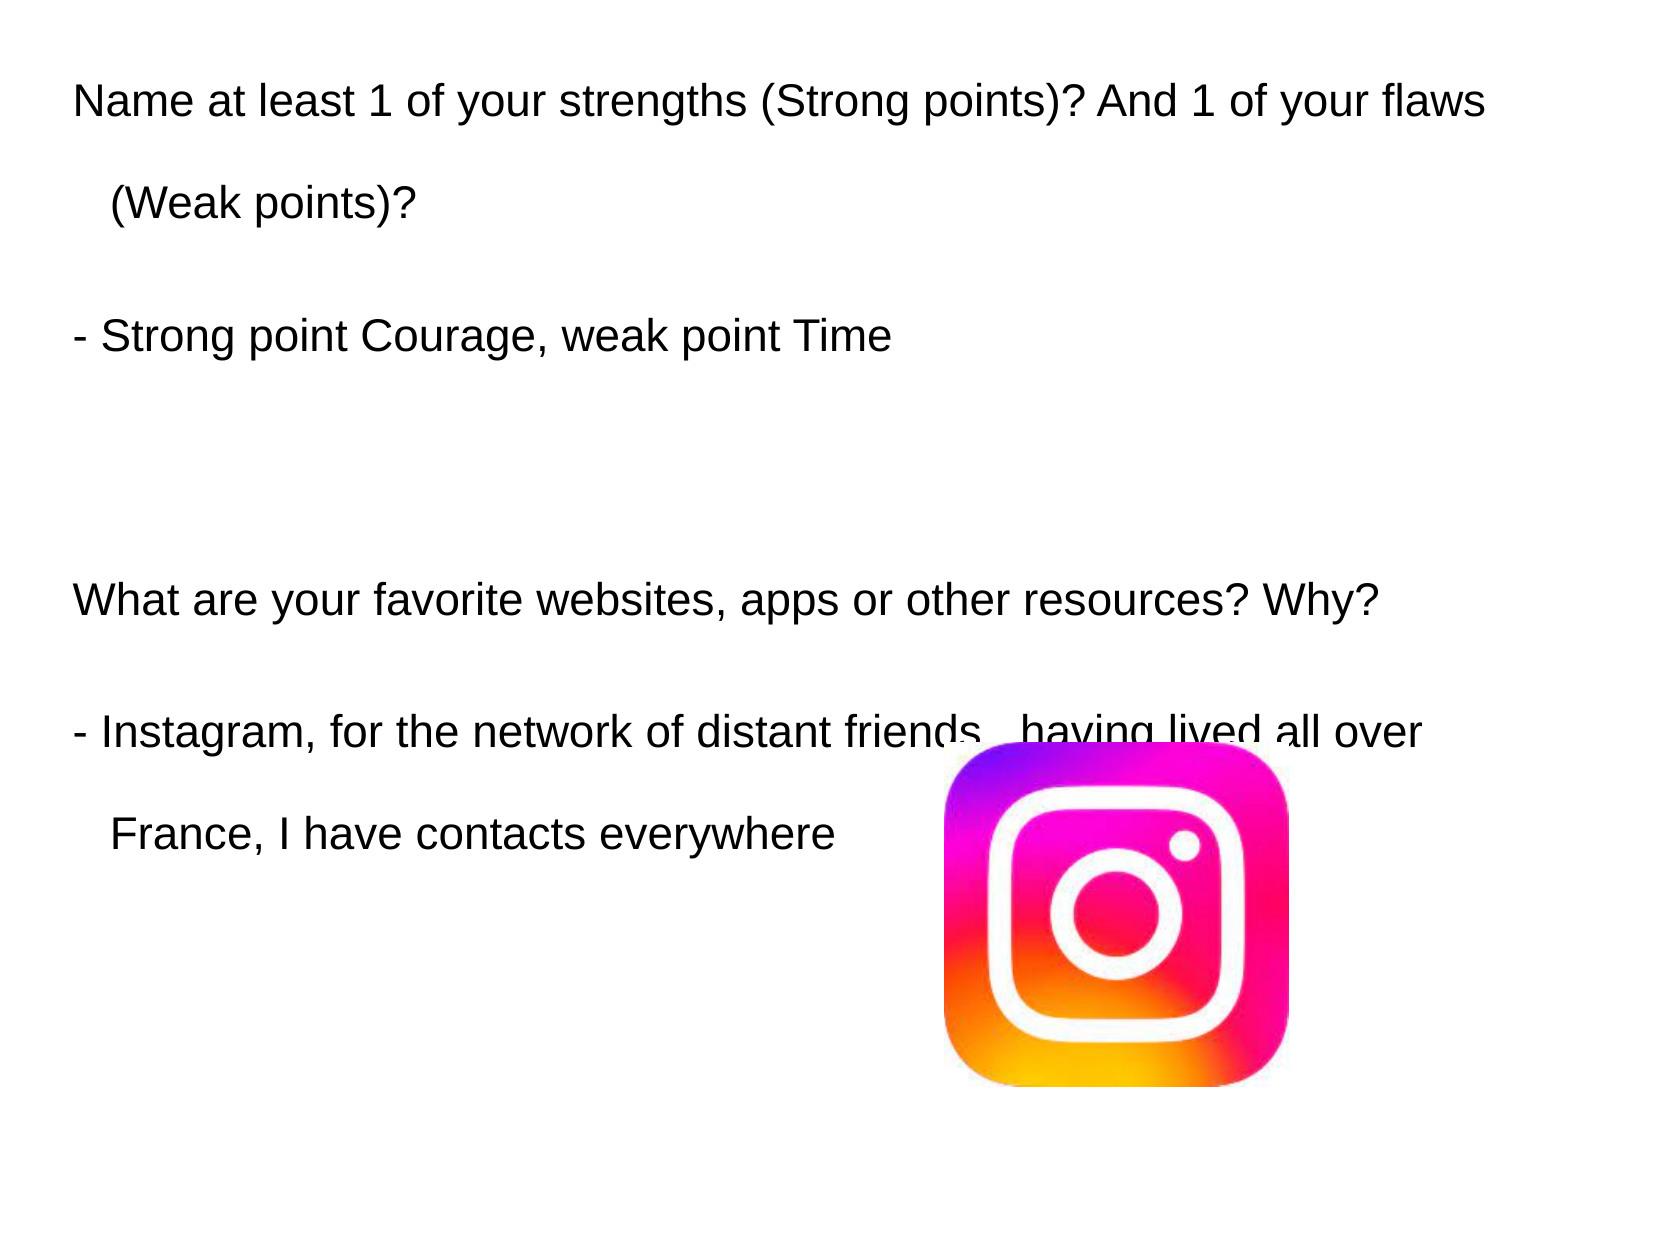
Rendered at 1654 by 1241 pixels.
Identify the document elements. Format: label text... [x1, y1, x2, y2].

list Name at least 1 of your strengths (Strong points)? And 1 of your flaws (Weak points)? - Strong point Courage, weak point Time What are your favorite websites, apps or other resources? Why? - Instagram, for the network of distant friends , having lived all over France, I have contacts everywhere [35, 23, 1524, 806]
picture [944, 742, 1289, 1087]
